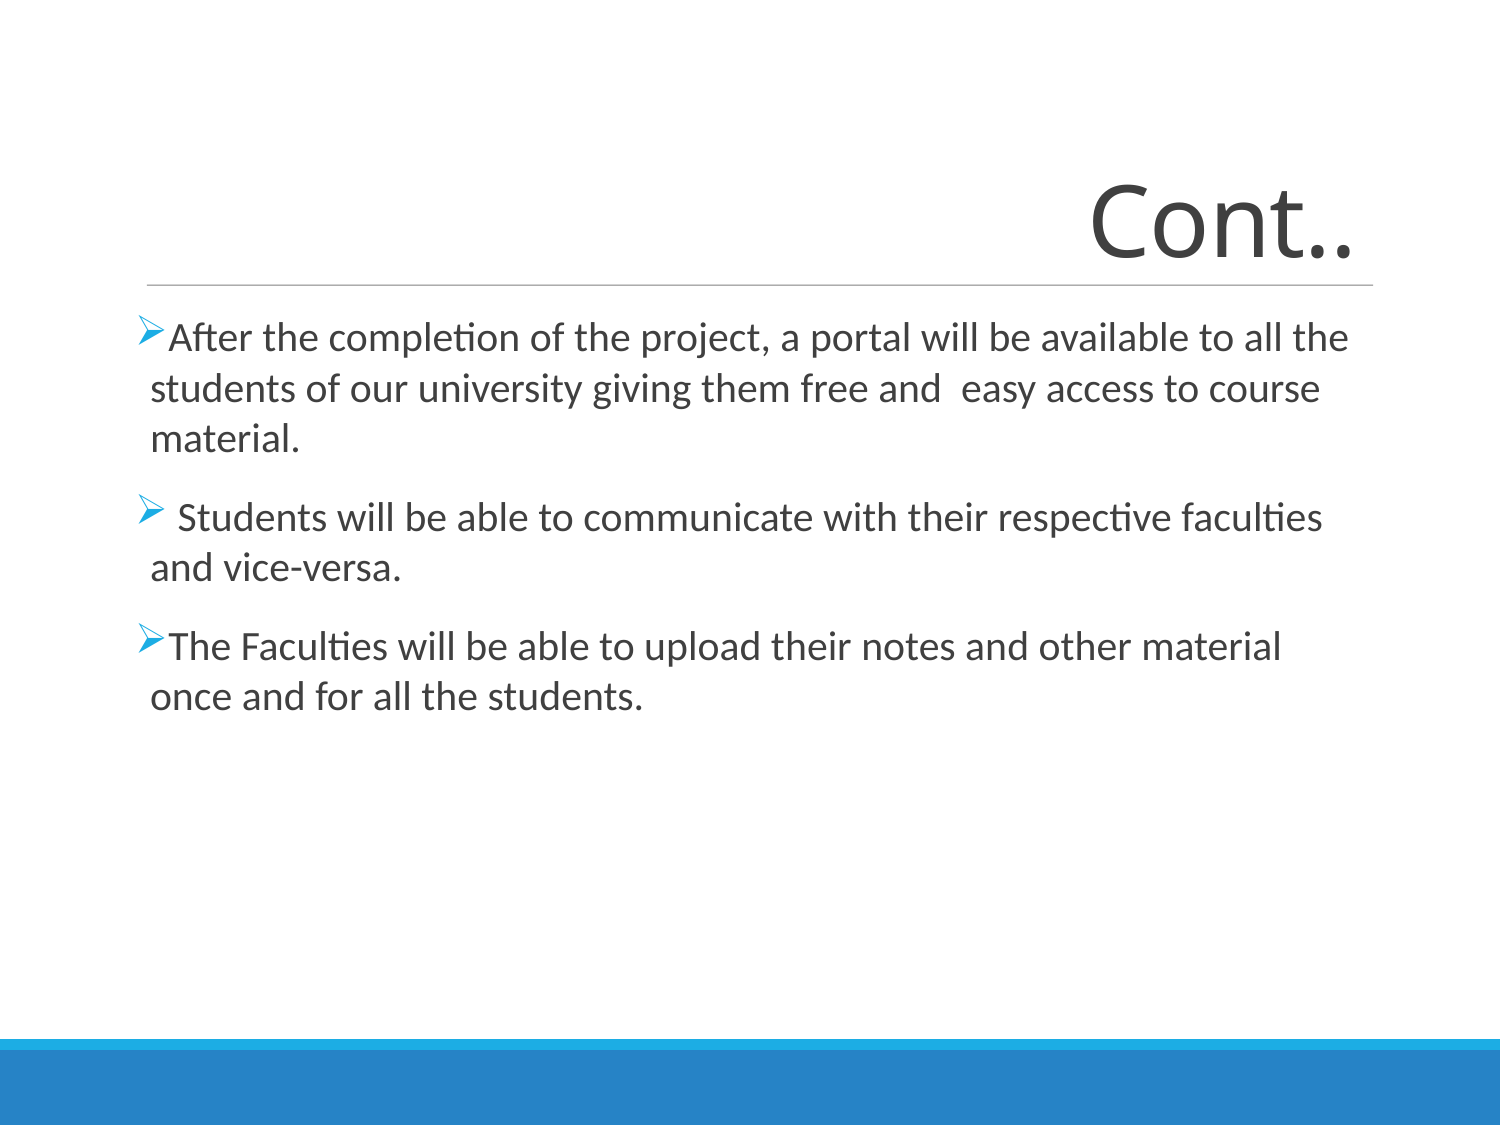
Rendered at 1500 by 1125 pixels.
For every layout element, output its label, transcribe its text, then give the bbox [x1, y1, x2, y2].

list After the completion of the project, a portal will be available to all the students of our university giving them free and easy access to course material. Students will be able to communicate with their respective faculties and vice-versa. The Faculties will be able to upload their notes and other material once and for all the students. [135, 302, 1373, 963]
title Cont.. [135, 47, 1373, 285]
